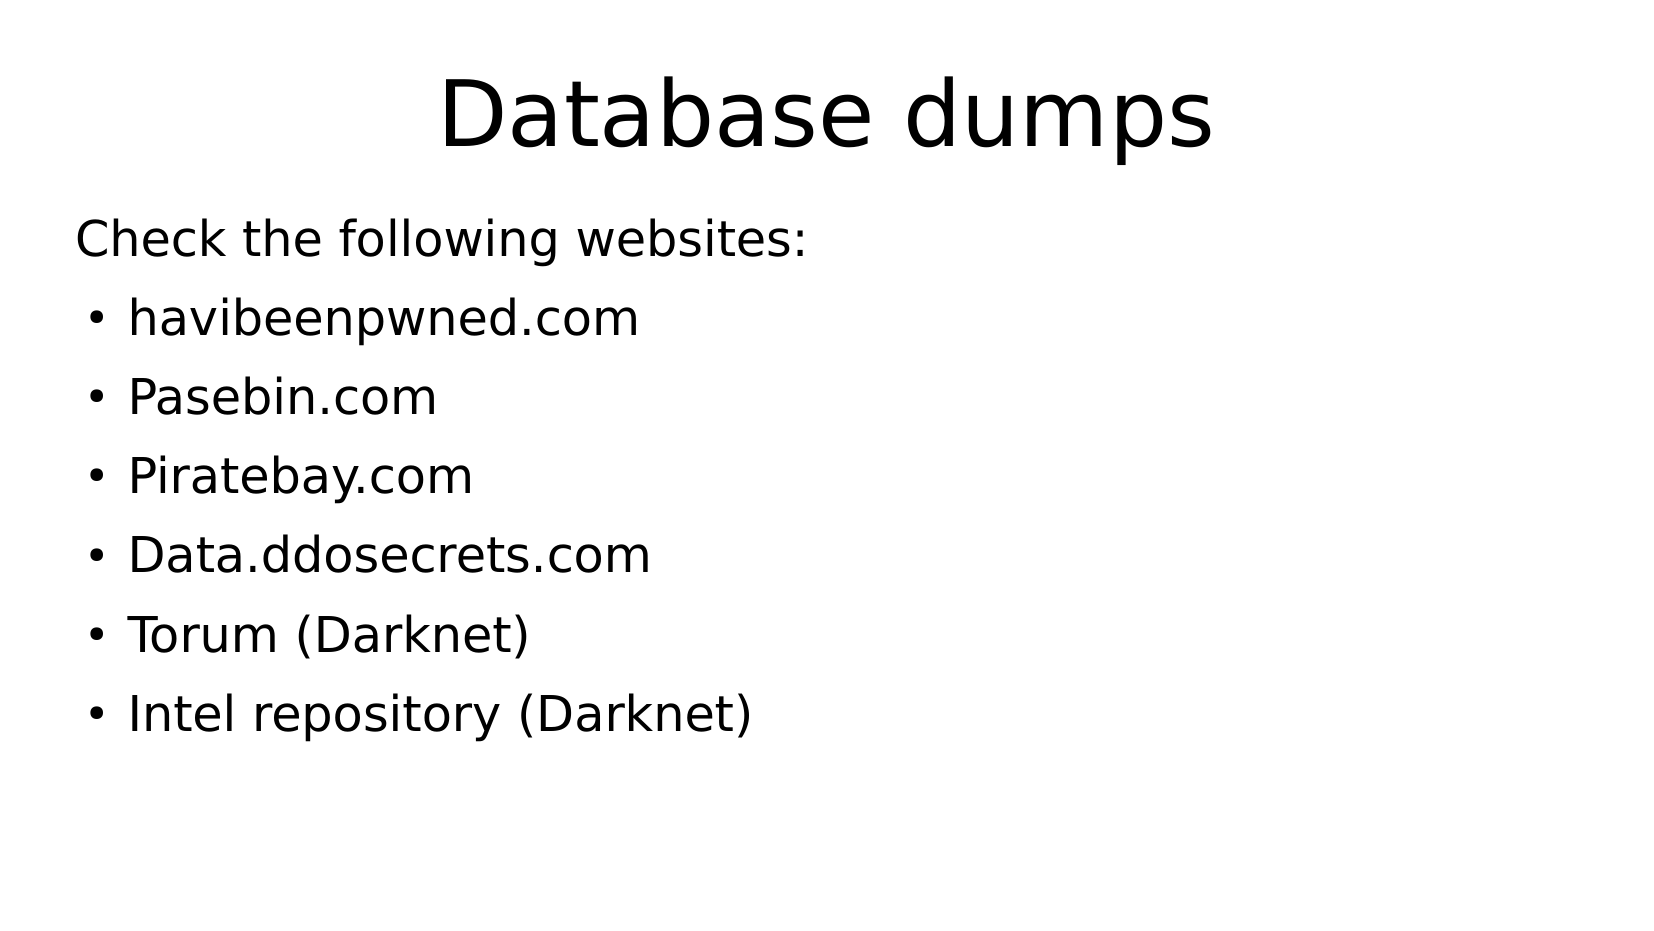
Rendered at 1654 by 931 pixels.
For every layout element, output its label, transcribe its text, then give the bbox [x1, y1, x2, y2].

title Database dumps [82, 37, 1571, 193]
list Check the following websites: havibeenpwned.com Pasebin.com Piratebay.com Data.ddosecrets.com Torum (Darknet) Intel repository (Darknet) [75, 210, 1564, 751]
